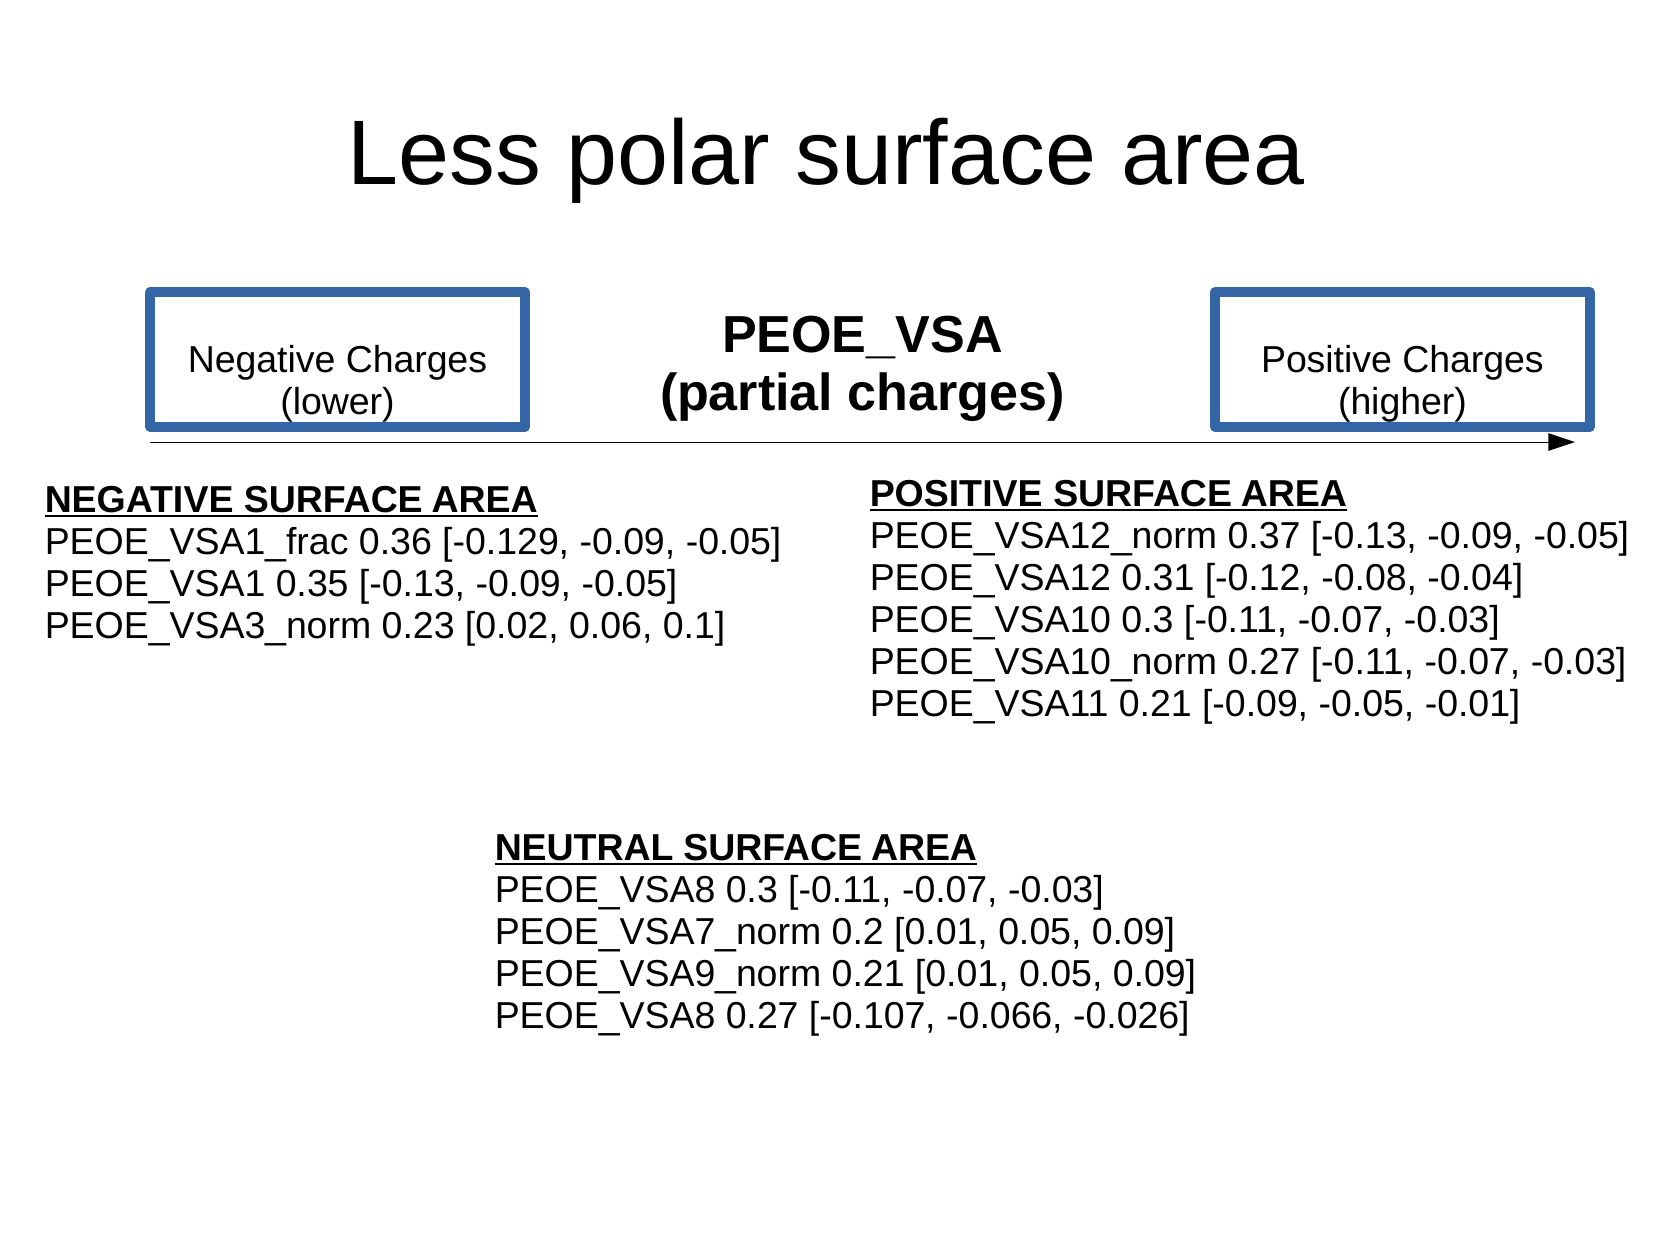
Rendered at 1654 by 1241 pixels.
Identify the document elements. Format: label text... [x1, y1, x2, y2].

text_box NEGATIVE SURFACE AREA PEOE_VSA1_frac 0.36 [-0.129, -0.09, -0.05] PEOE_VSA1 0.35 [-0.13, -0.09, -0.05] PEOE_VSA3_norm 0.23 [0.02, 0.06, 0.1] [30, 471, 797, 696]
title Less polar surface area [82, 49, 1571, 257]
text_box NEUTRAL SURFACE AREA PEOE_VSA8 0.3 [-0.11, -0.07, -0.03] PEOE_VSA7_norm 0.2 [0.01, 0.05, 0.09] PEOE_VSA9_norm 0.21 [0.01, 0.05, 0.09] PEOE_VSA8 0.27 [-0.107, -0.066, -0.026] [480, 819, 1336, 1044]
text_box Negative Charges (lower) [150, 292, 526, 428]
text_box Positive Charges (higher) [1215, 292, 1591, 428]
text_box POSITIVE SURFACE AREA PEOE_VSA12_norm 0.37 [-0.13, -0.09, -0.05] PEOE_VSA12 0.31 [-0.12, -0.08, -0.04] PEOE_VSA10 0.3 [-0.11, -0.07, -0.03] PEOE_VSA10_norm 0.27 [-0.11, -0.07, -0.03] PEOE_VSA11 0.21 [-0.09, -0.05, -0.01] [855, 465, 1654, 858]
